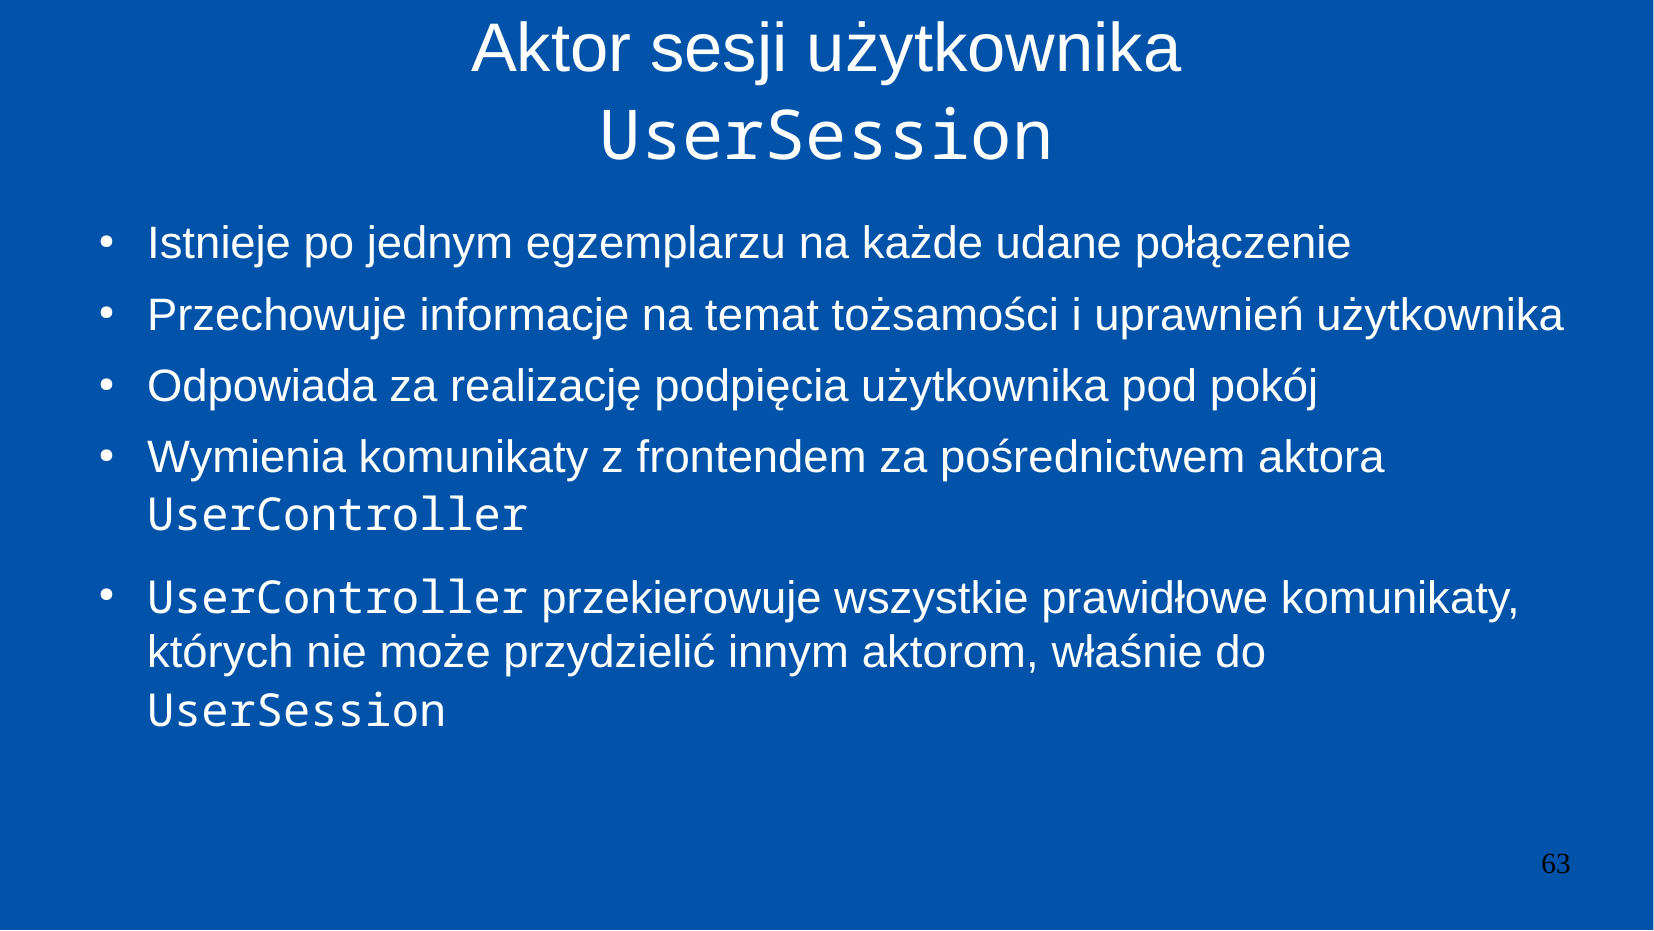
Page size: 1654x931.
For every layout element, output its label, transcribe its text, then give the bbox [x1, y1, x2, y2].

title Aktor sesji użytkownika UserSession [389, 17, 1264, 172]
list Istnieje po jednym egzemplarzu na każde udane połączenie Przechowuje informacje na temat tożsamości i uprawnień użytkownika Odpowiada za realizację podpięcia użytkownika pod pokój Wymienia komunikaty z frontendem za pośrednictwem aktora UserController UserController przekierowuje wszystkie prawidłowe komunikaty, których nie może przydzielić innym aktorom, właśnie do UserSession [82, 217, 1571, 758]
